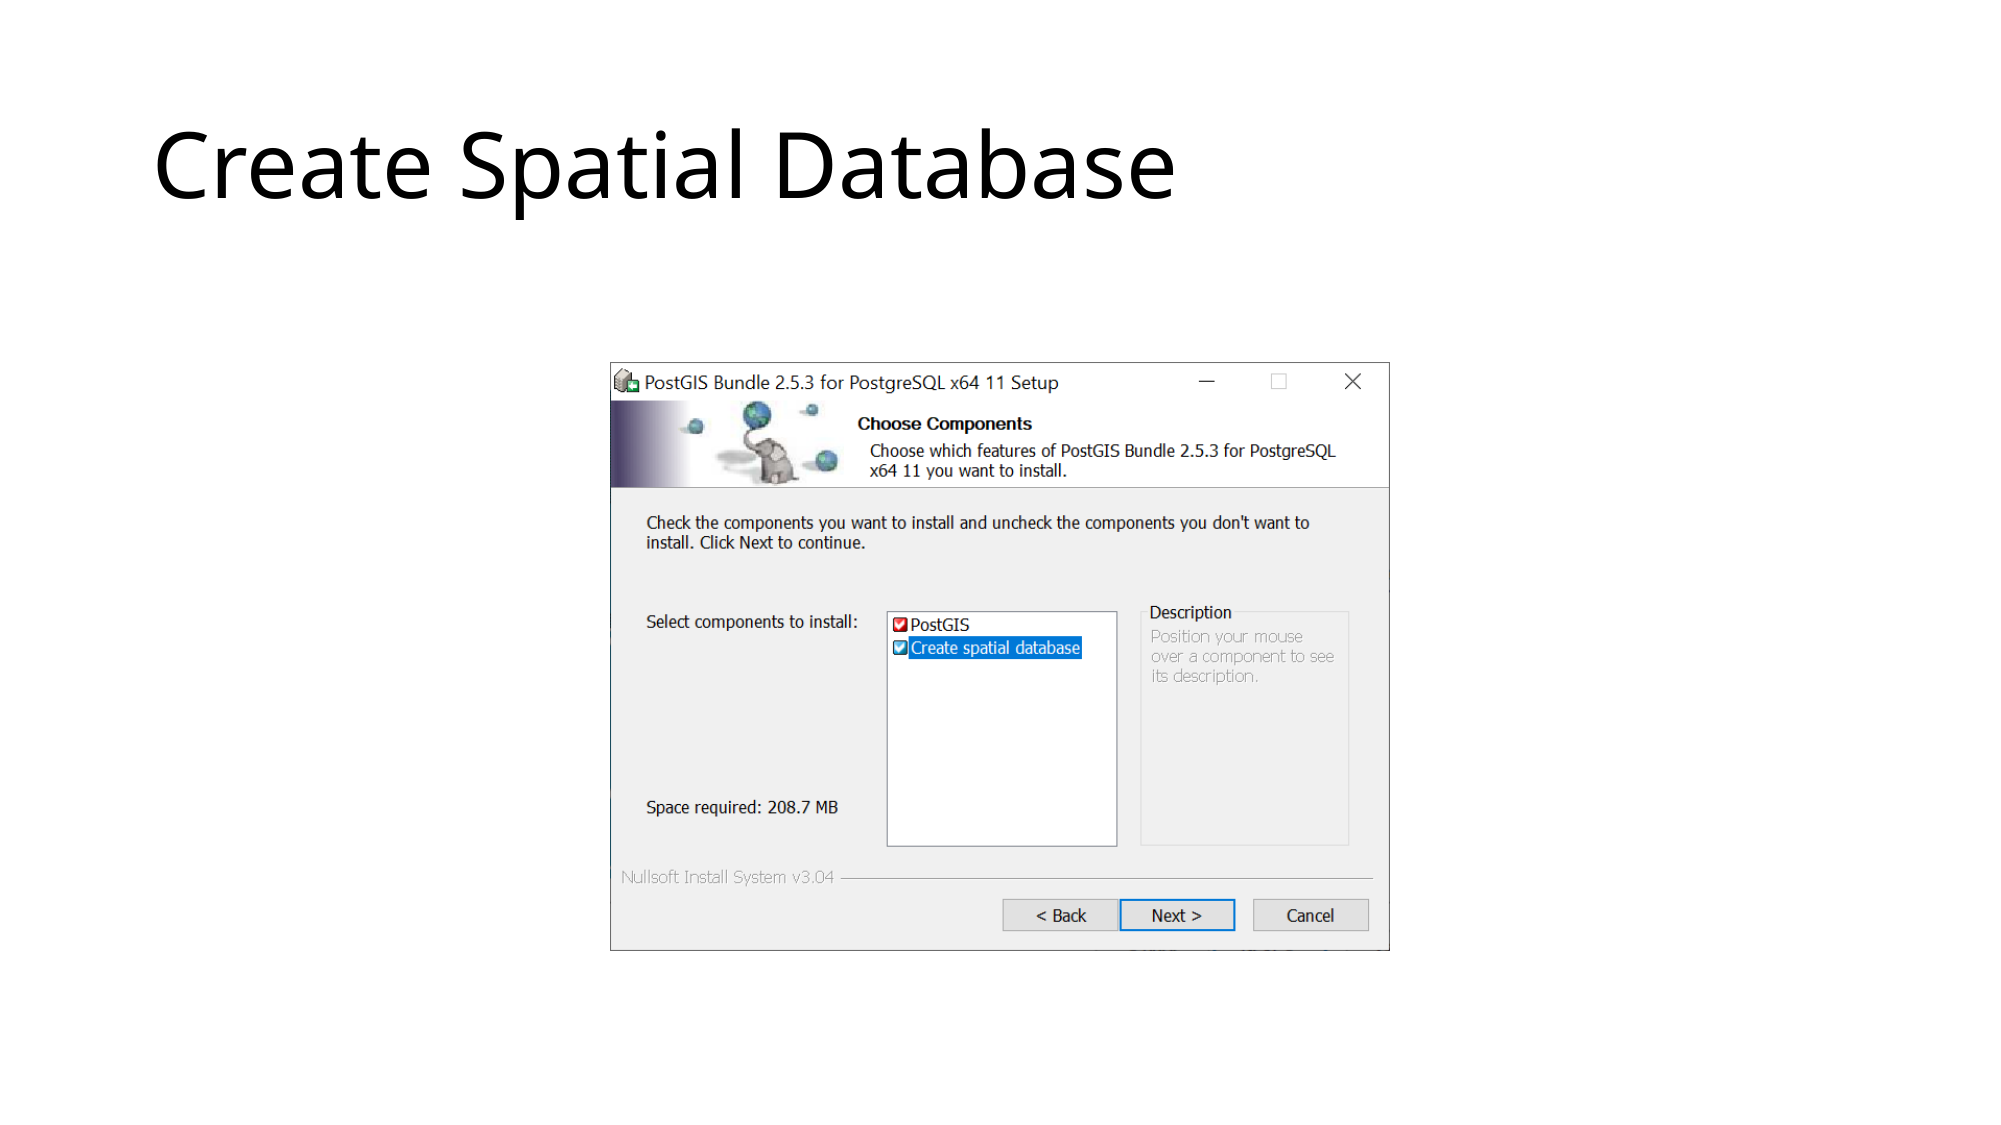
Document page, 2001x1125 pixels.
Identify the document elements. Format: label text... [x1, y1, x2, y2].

picture [610, 362, 1390, 951]
title Create Spatial Database [137, 59, 1863, 278]
